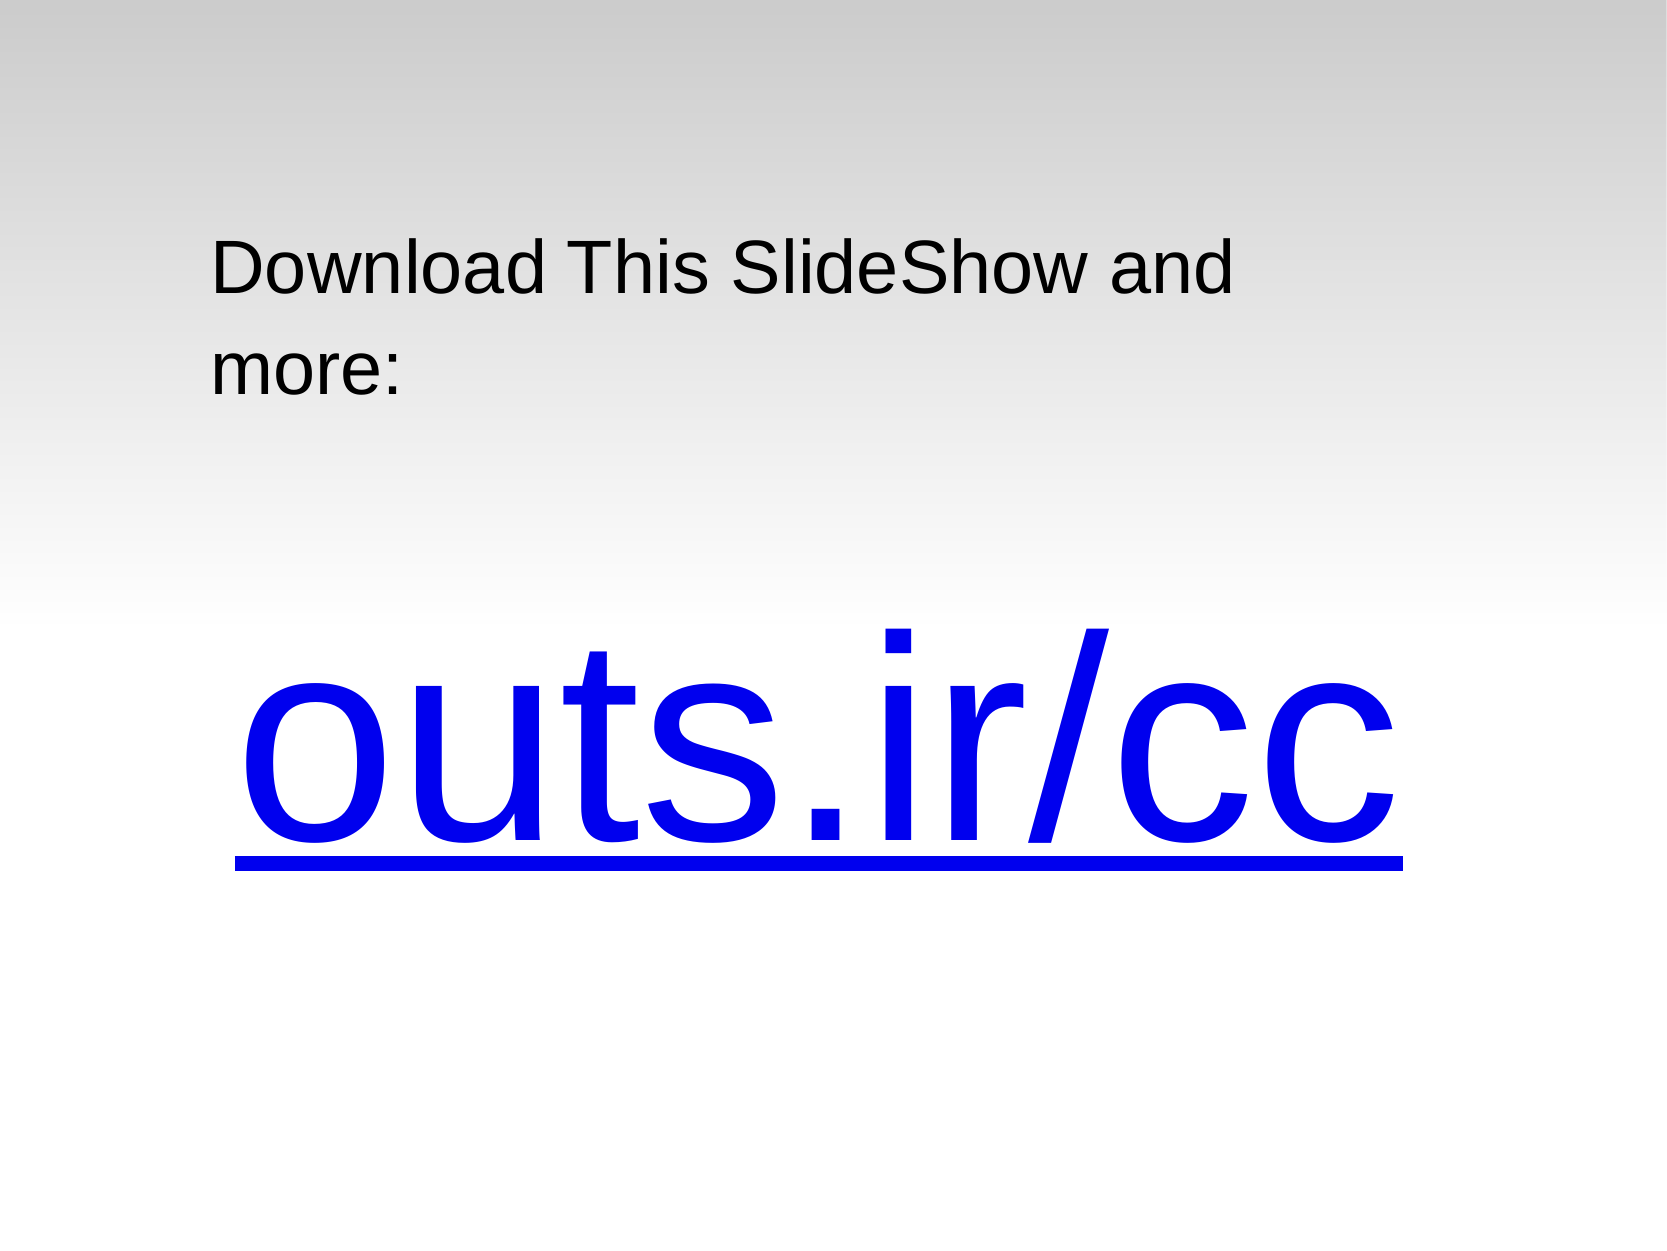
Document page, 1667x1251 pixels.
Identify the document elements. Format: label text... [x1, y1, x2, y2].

picture [0, 0, 1667, 1250]
text_box Download This SlideShow and more: outs.ir/cc [203, 201, 1434, 1140]
